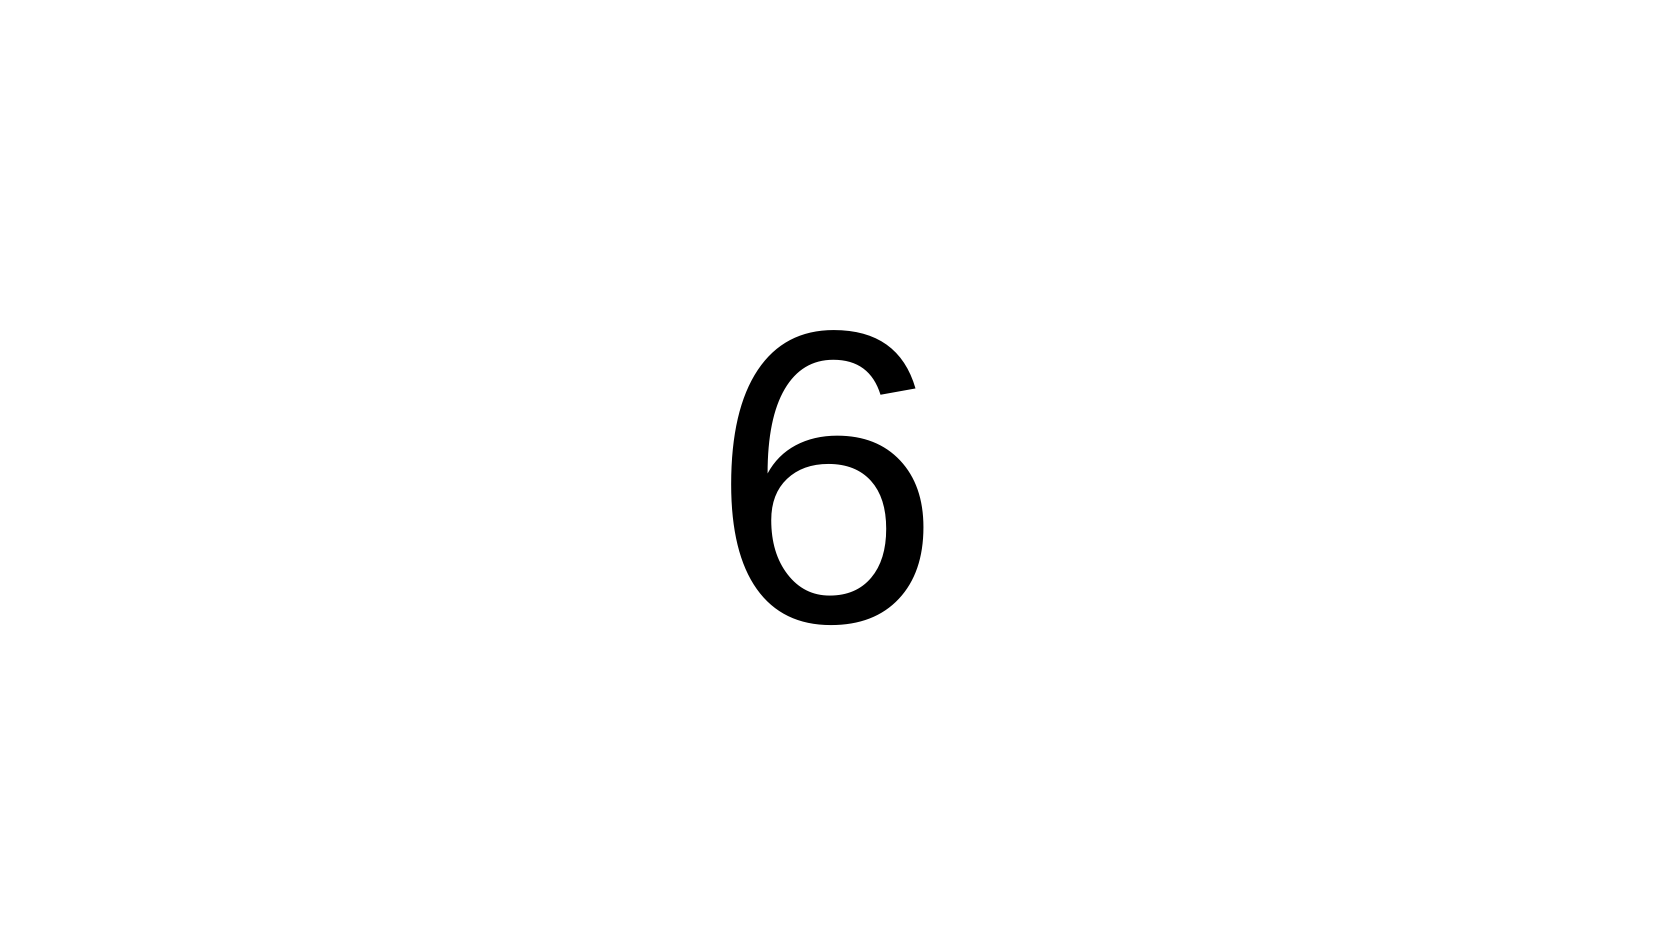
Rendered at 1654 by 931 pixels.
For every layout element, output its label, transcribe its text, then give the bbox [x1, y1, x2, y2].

title 6 [0, 23, 1654, 931]
